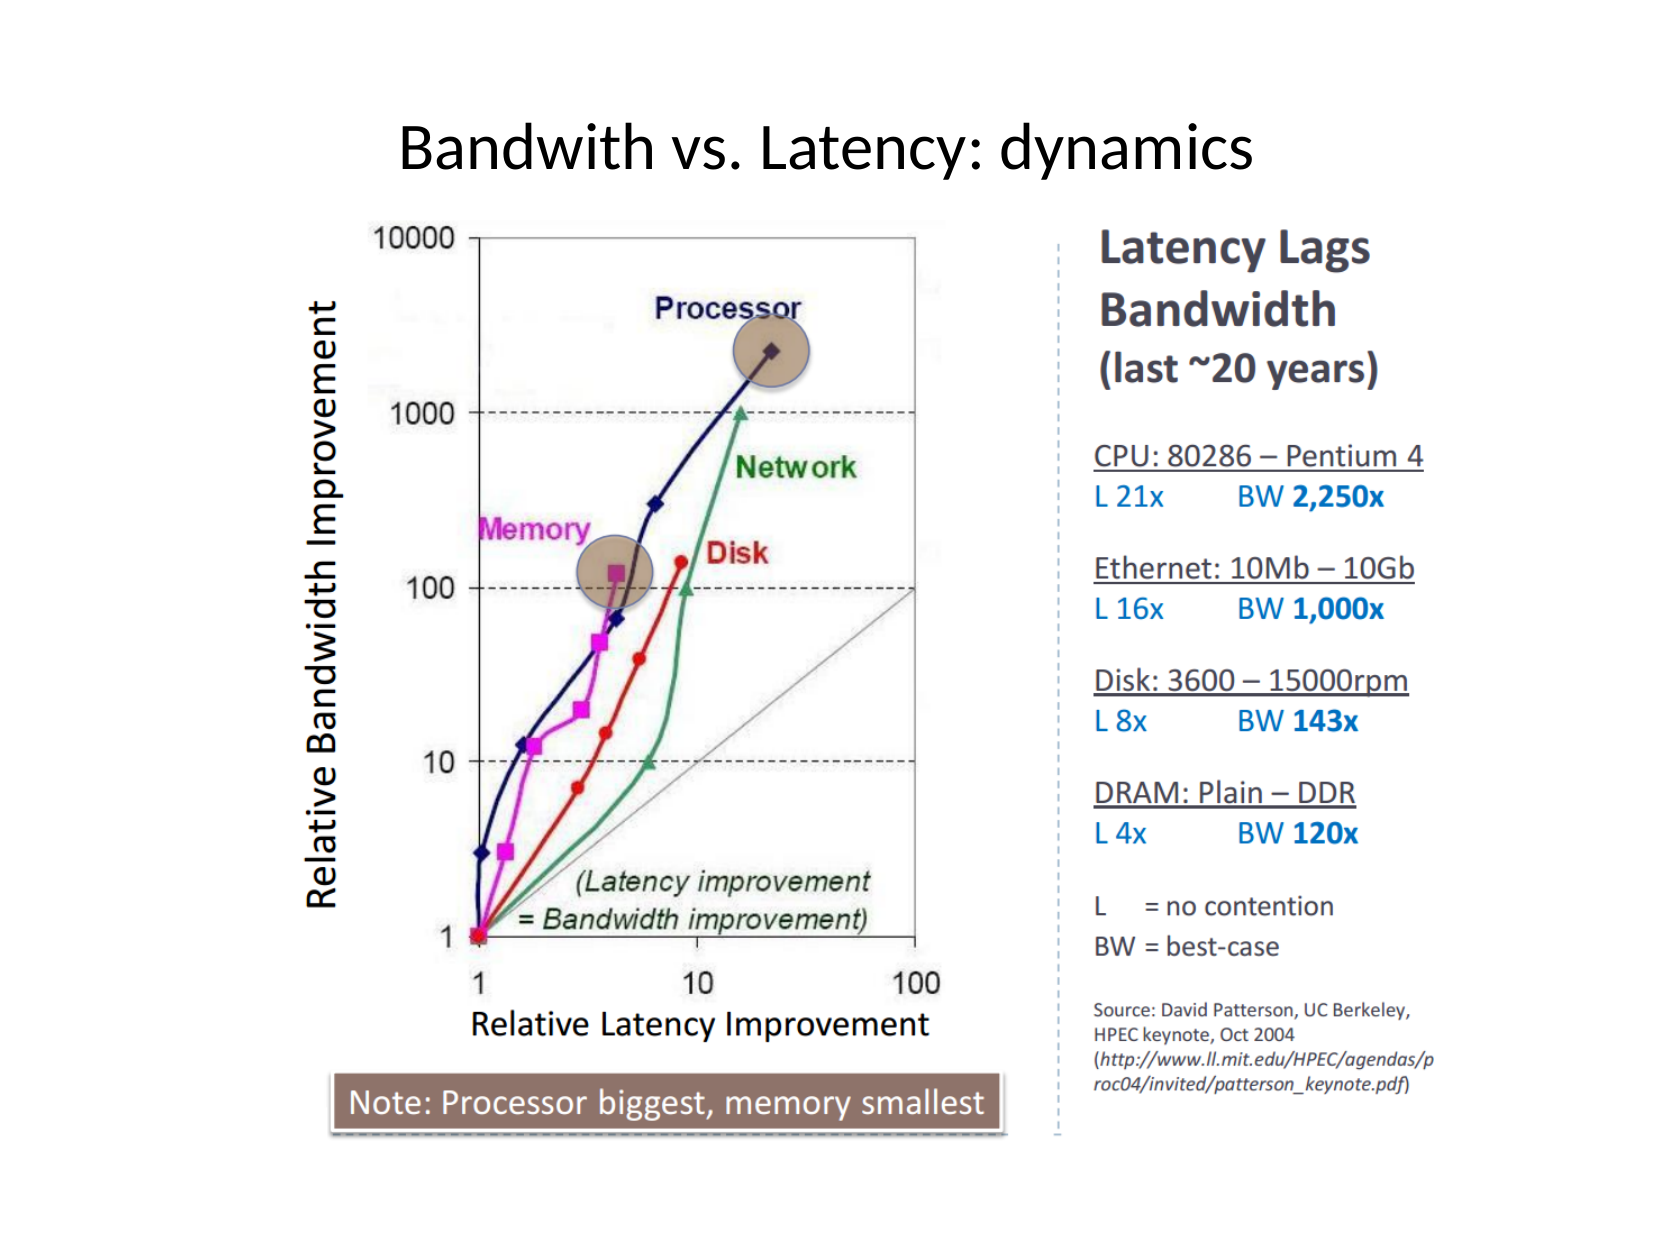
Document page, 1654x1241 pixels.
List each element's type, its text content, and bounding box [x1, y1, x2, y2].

picture [297, 216, 1443, 1141]
title Bandwith vs. Latency: dynamics [82, 49, 1571, 257]
